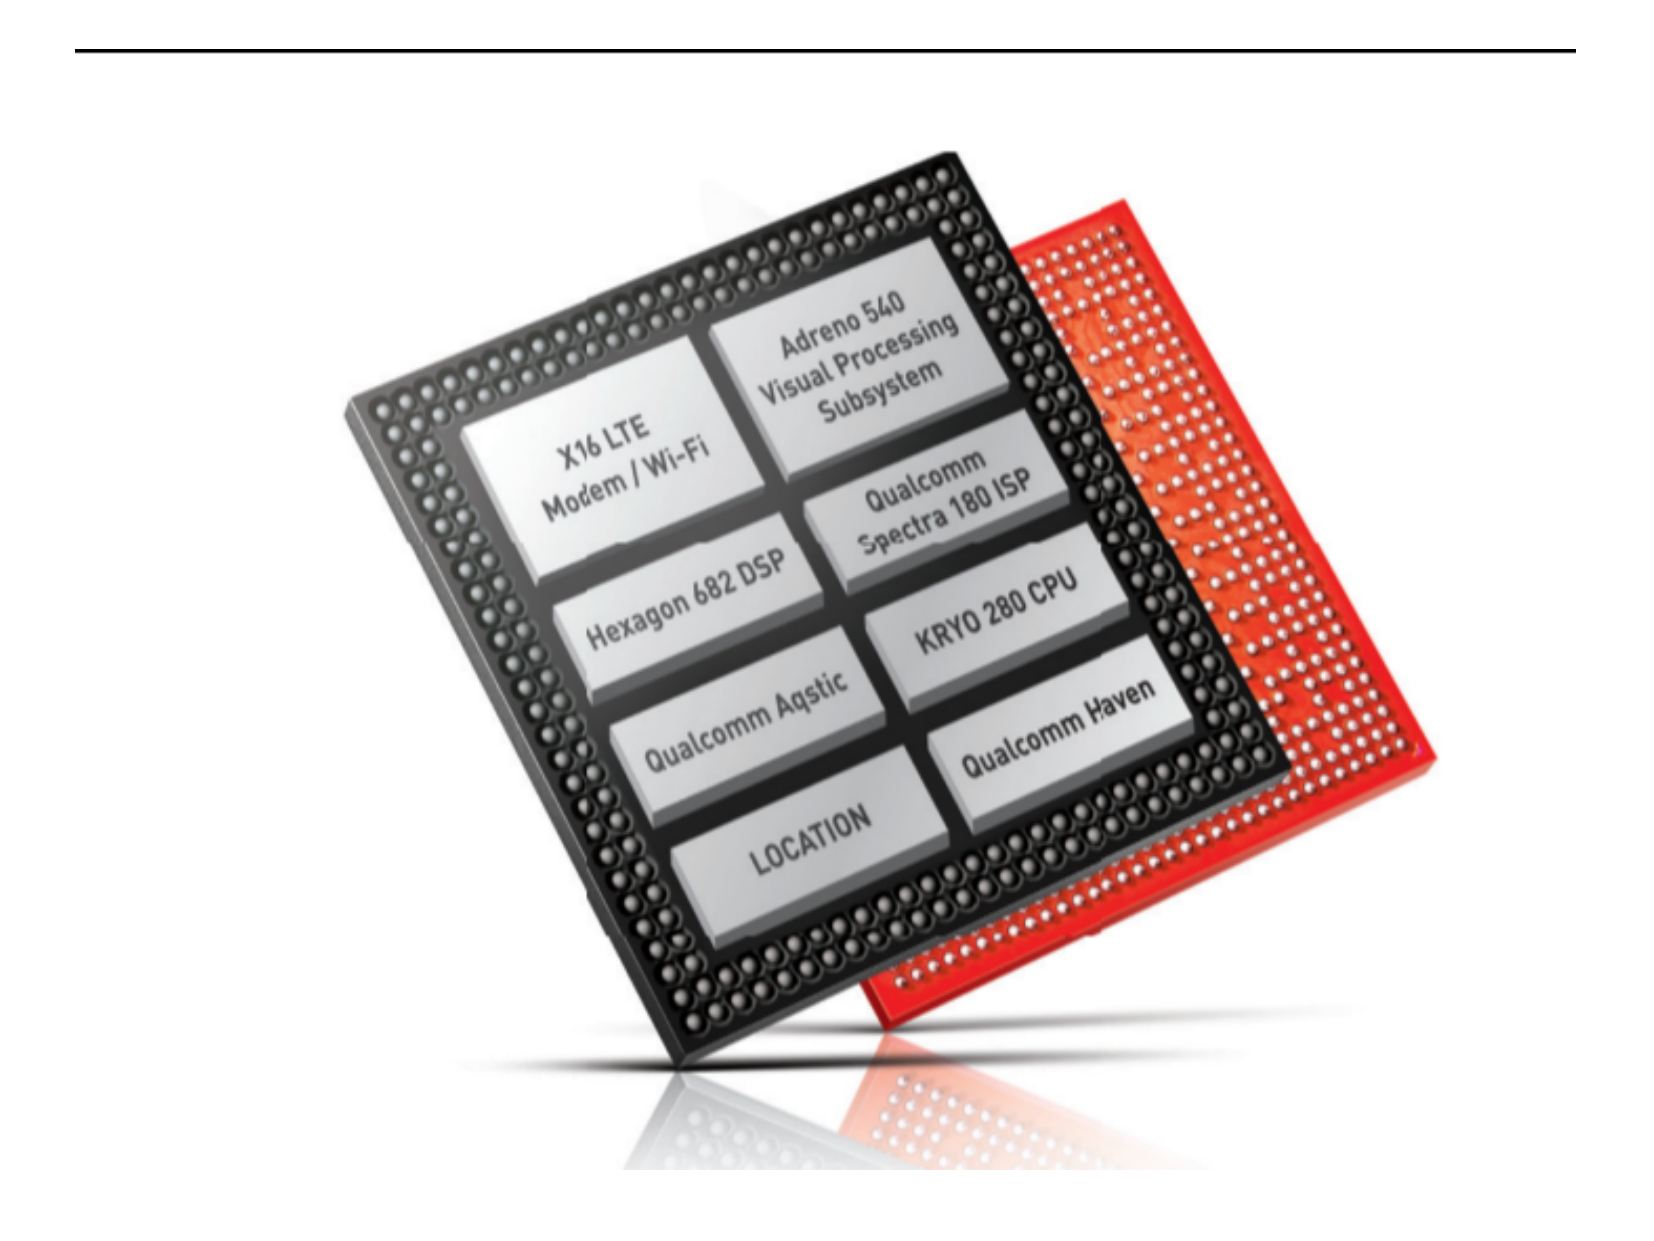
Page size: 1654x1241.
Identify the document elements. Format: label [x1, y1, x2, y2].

picture [75, 49, 1576, 1171]
